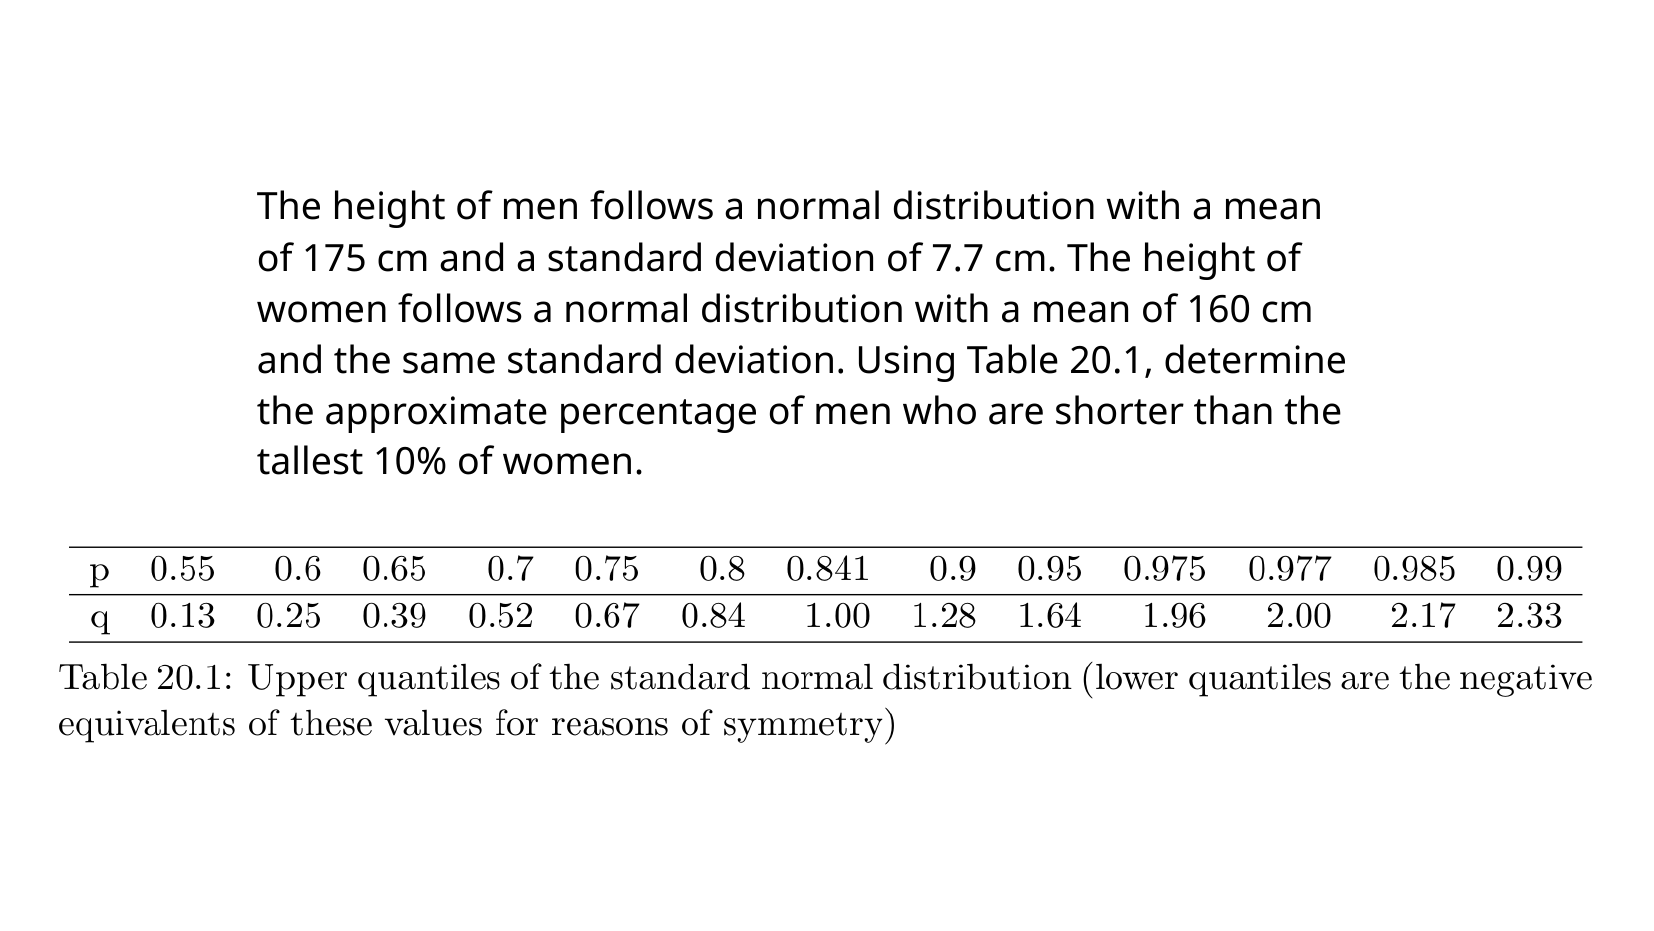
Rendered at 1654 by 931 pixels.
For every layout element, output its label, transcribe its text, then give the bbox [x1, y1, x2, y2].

text_box The height of men follows a normal distribution with a mean of 175 cm and a standard deviation of 7.7 cm. The height of women follows a normal distribution with a mean of 160 cm and the same standard deviation. Using Table 20.1, determine the approximate percentage of men who are shorter than the tallest 10% of women. [242, 172, 1382, 526]
picture [41, 526, 1607, 761]
